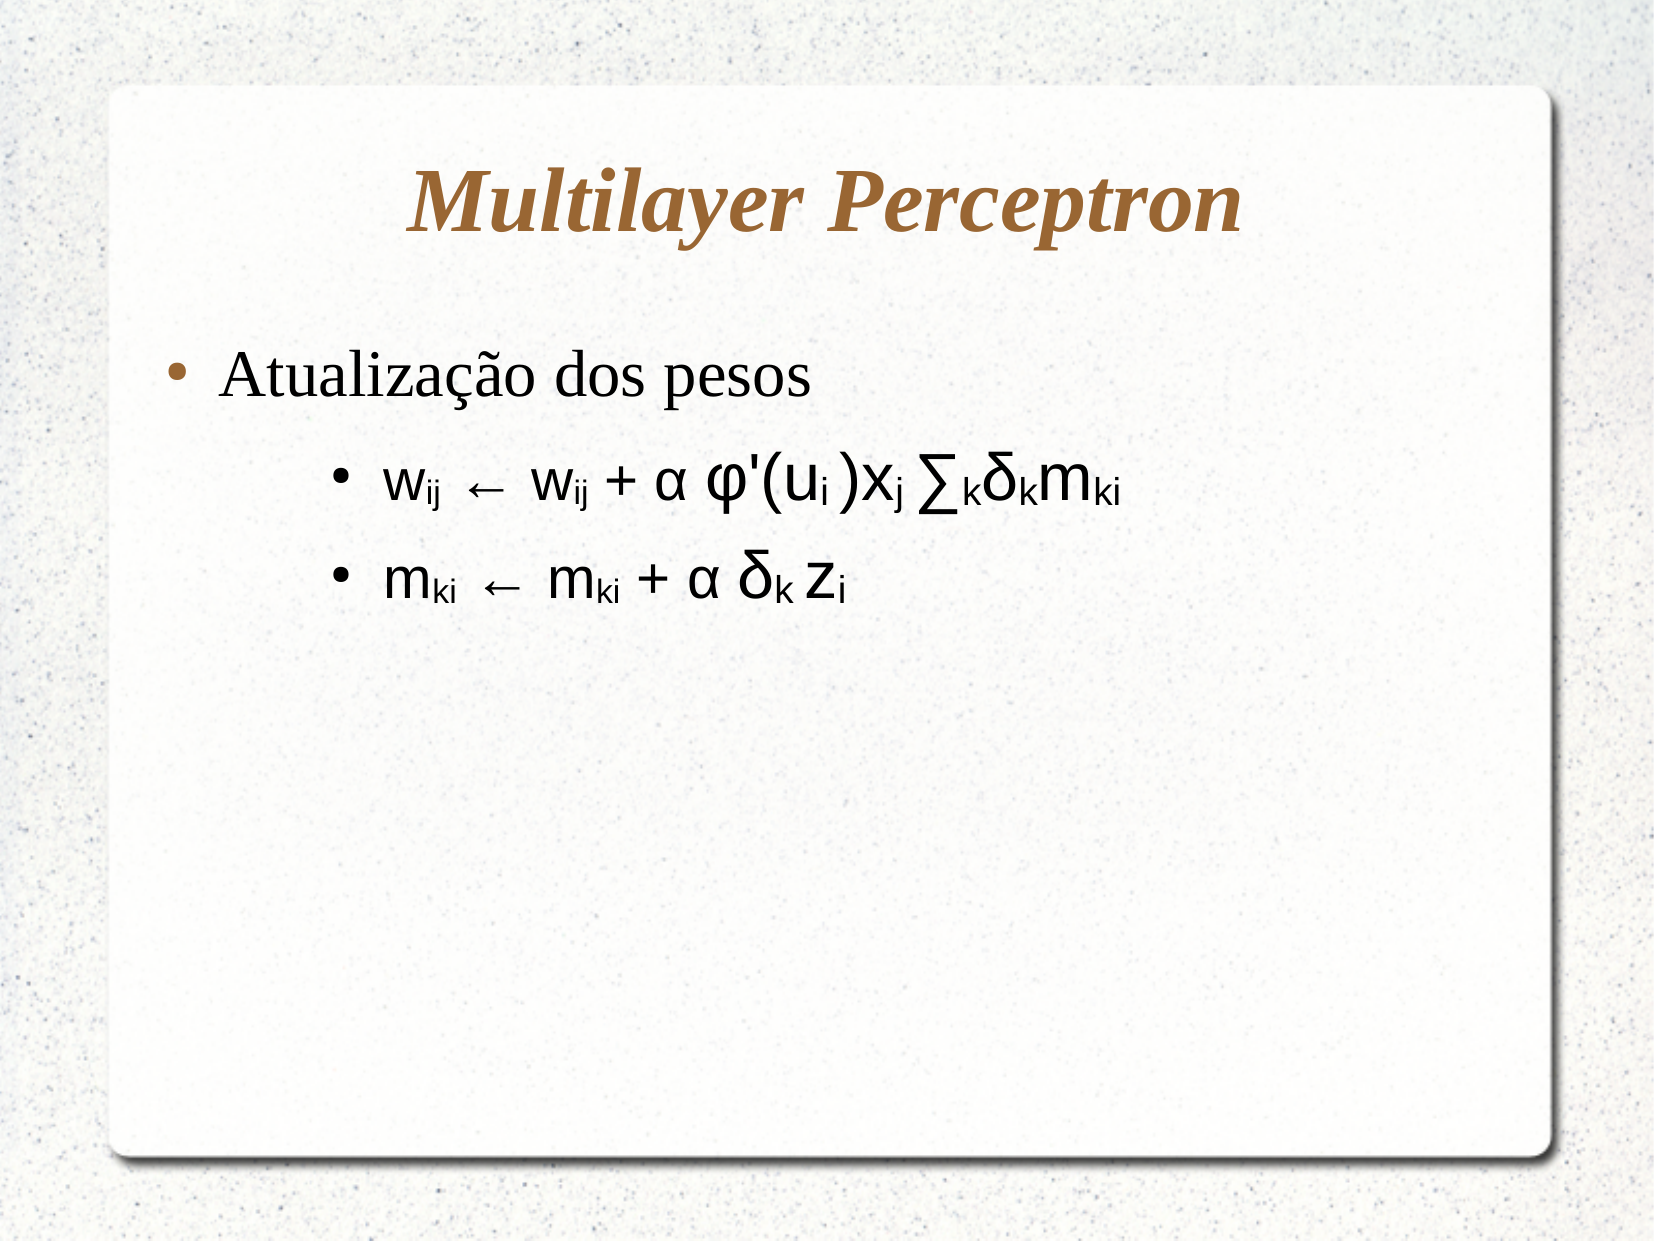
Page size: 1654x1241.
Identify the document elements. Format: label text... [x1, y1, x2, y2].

list Atualização dos pesos wij ← wij + α φ'(ui )xj ∑kδkmki mki ← mki + α δk zi [147, 336, 1506, 1241]
picture [0, 0, 1654, 1241]
title Multilayer Perceptron [118, 96, 1536, 304]
